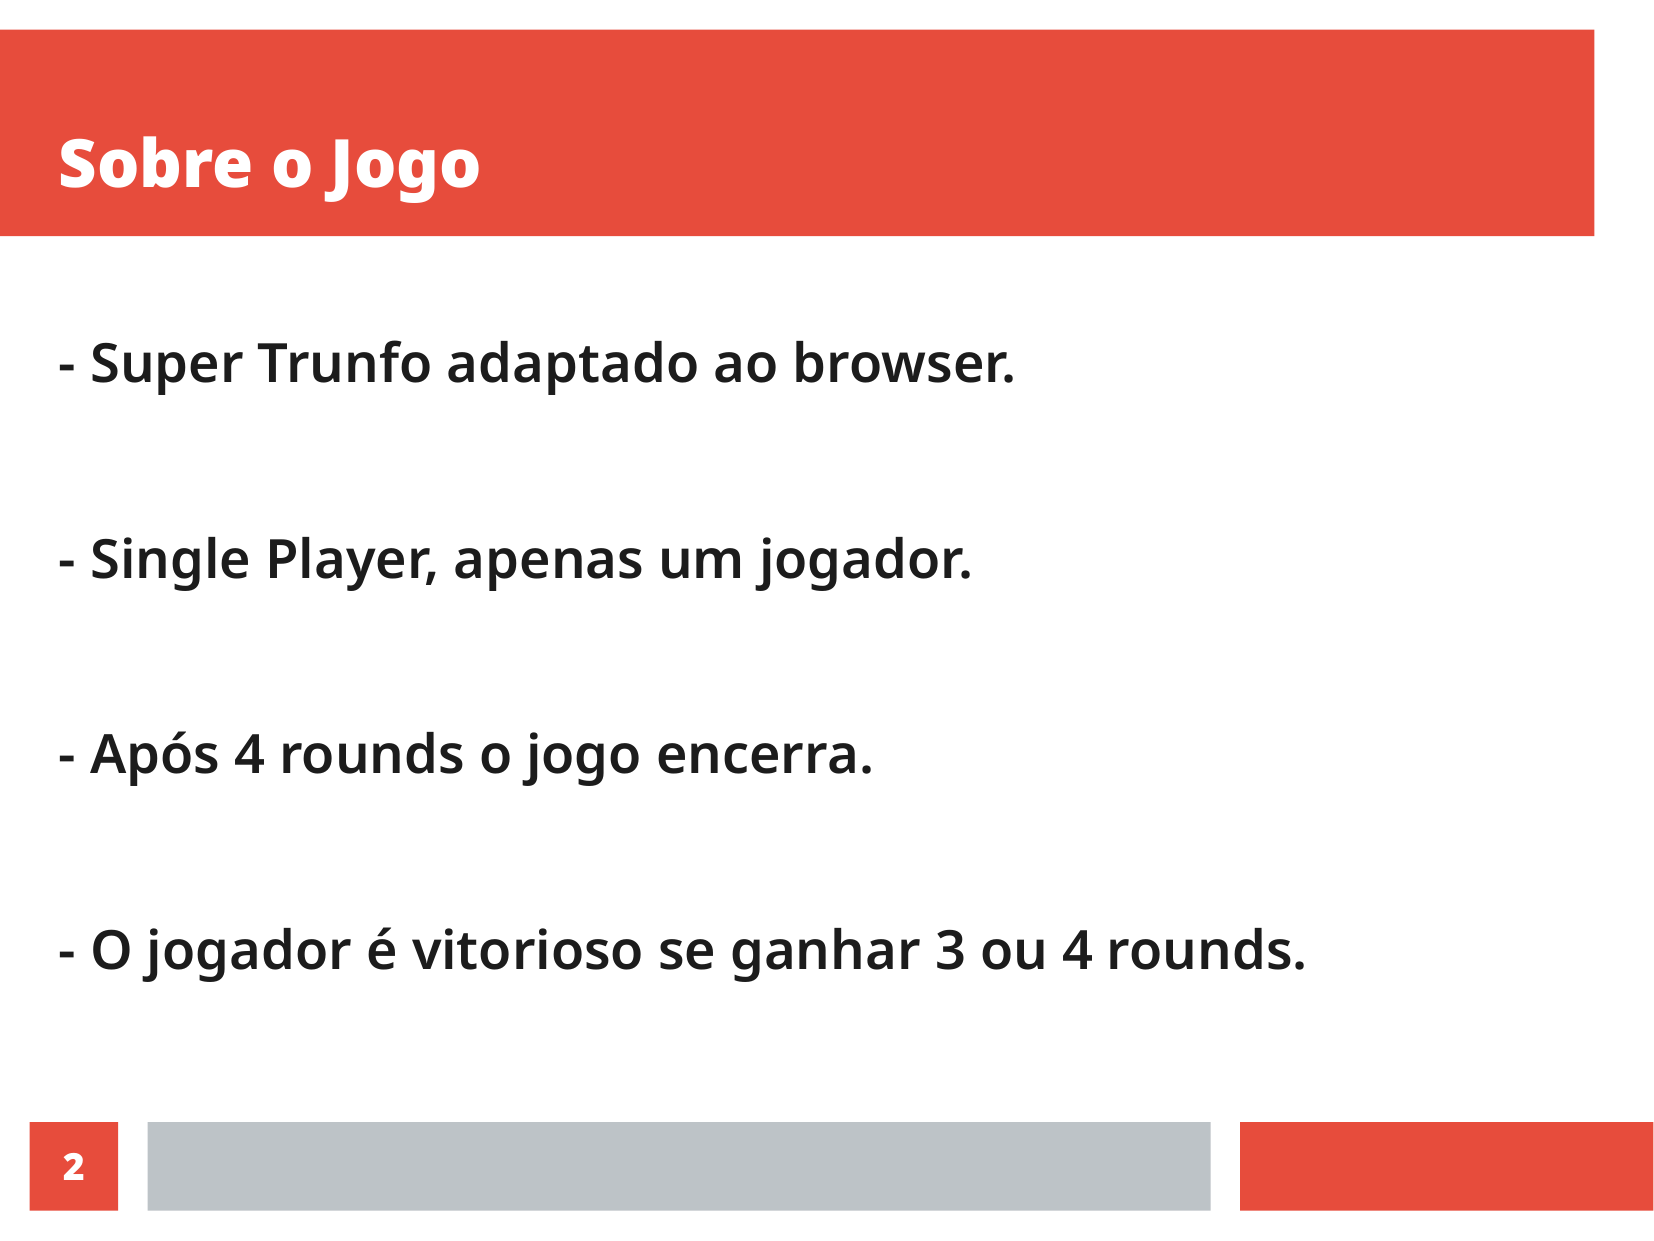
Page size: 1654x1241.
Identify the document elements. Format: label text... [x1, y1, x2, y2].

title Sobre o Jogo [59, 59, 1595, 207]
list - Super Trunfo adaptado ao browser. - Single Player, apenas um jogador. - Após 4 rounds o jogo encerra. - O jogador é vitorioso se ganhar 3 ou 4 rounds. [59, 324, 1565, 1093]
